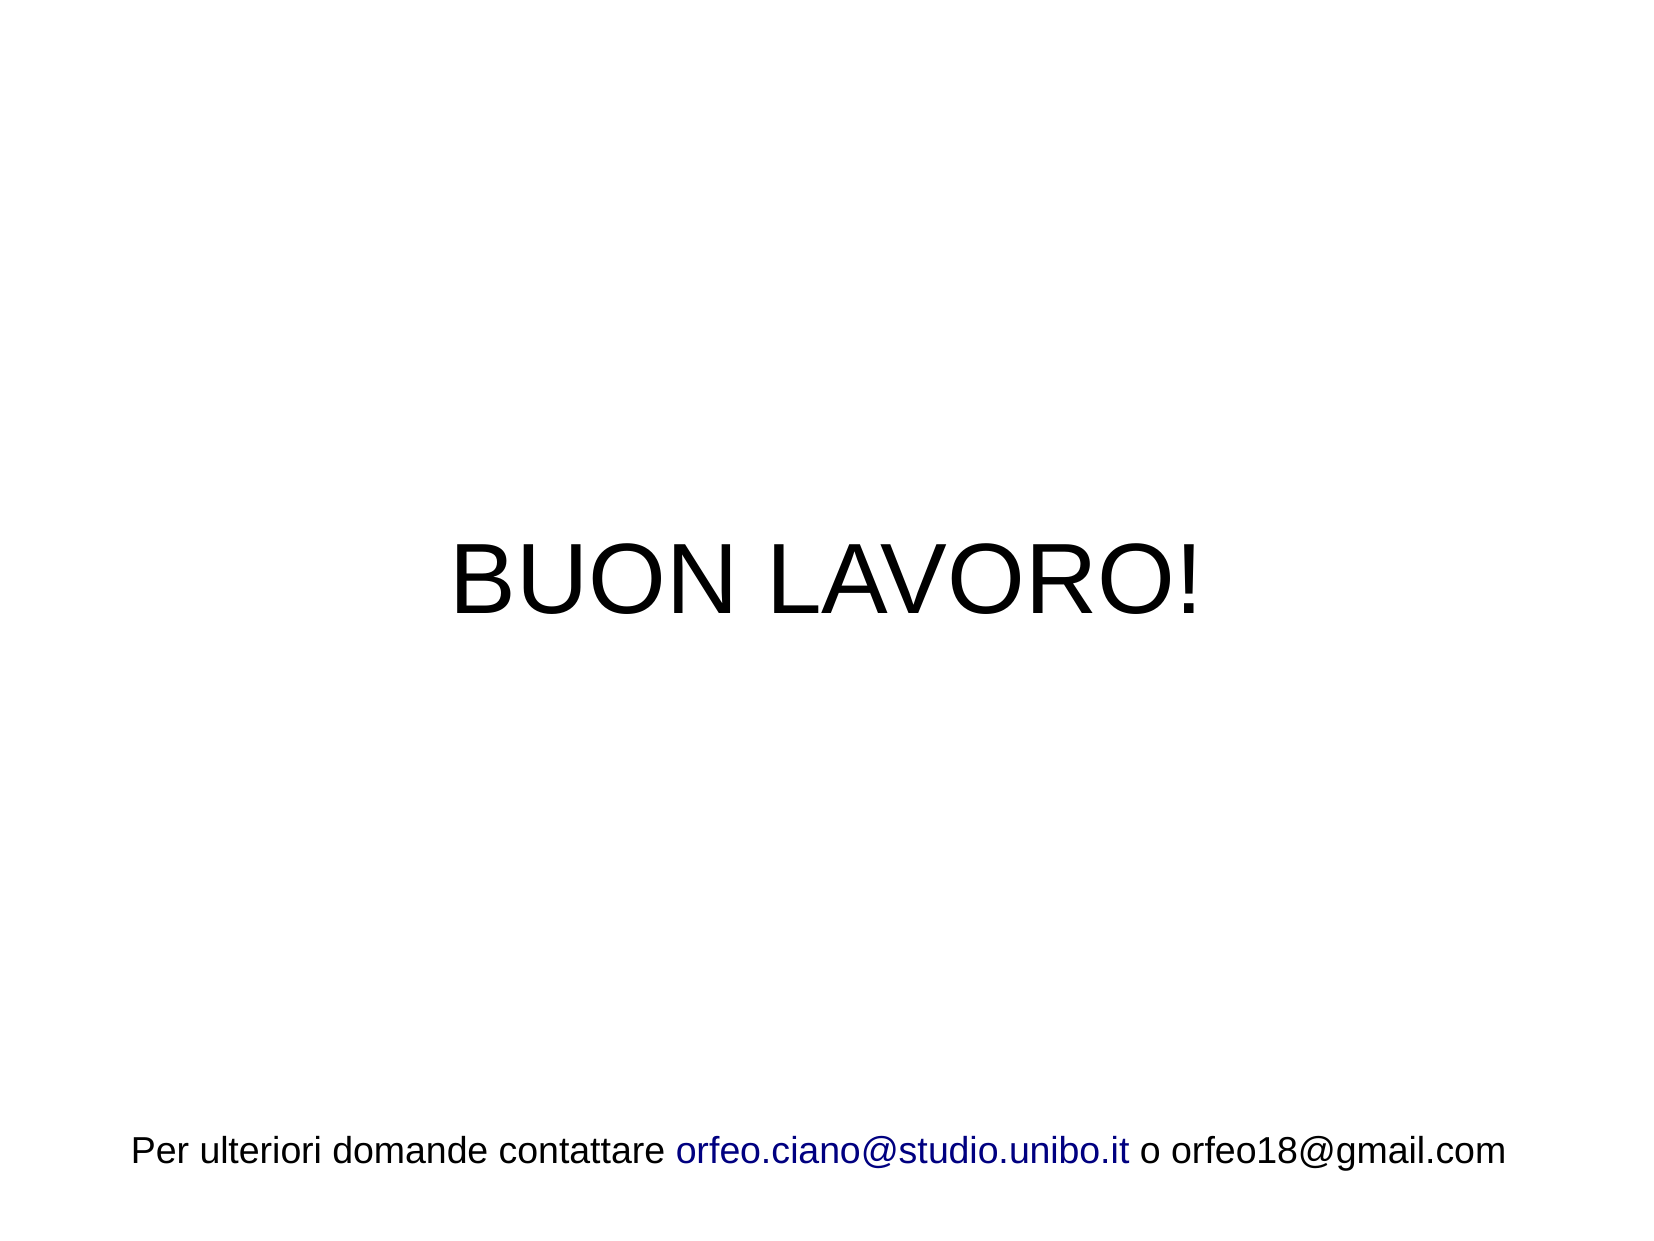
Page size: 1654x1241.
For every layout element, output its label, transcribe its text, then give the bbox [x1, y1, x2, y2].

subtitle BUON LAVORO! [82, 49, 1571, 1109]
text_box Per ulteriori domande contattare orfeo.ciano@studio.unibo.it o orfeo18@gmail.com [115, 1122, 1538, 1179]
